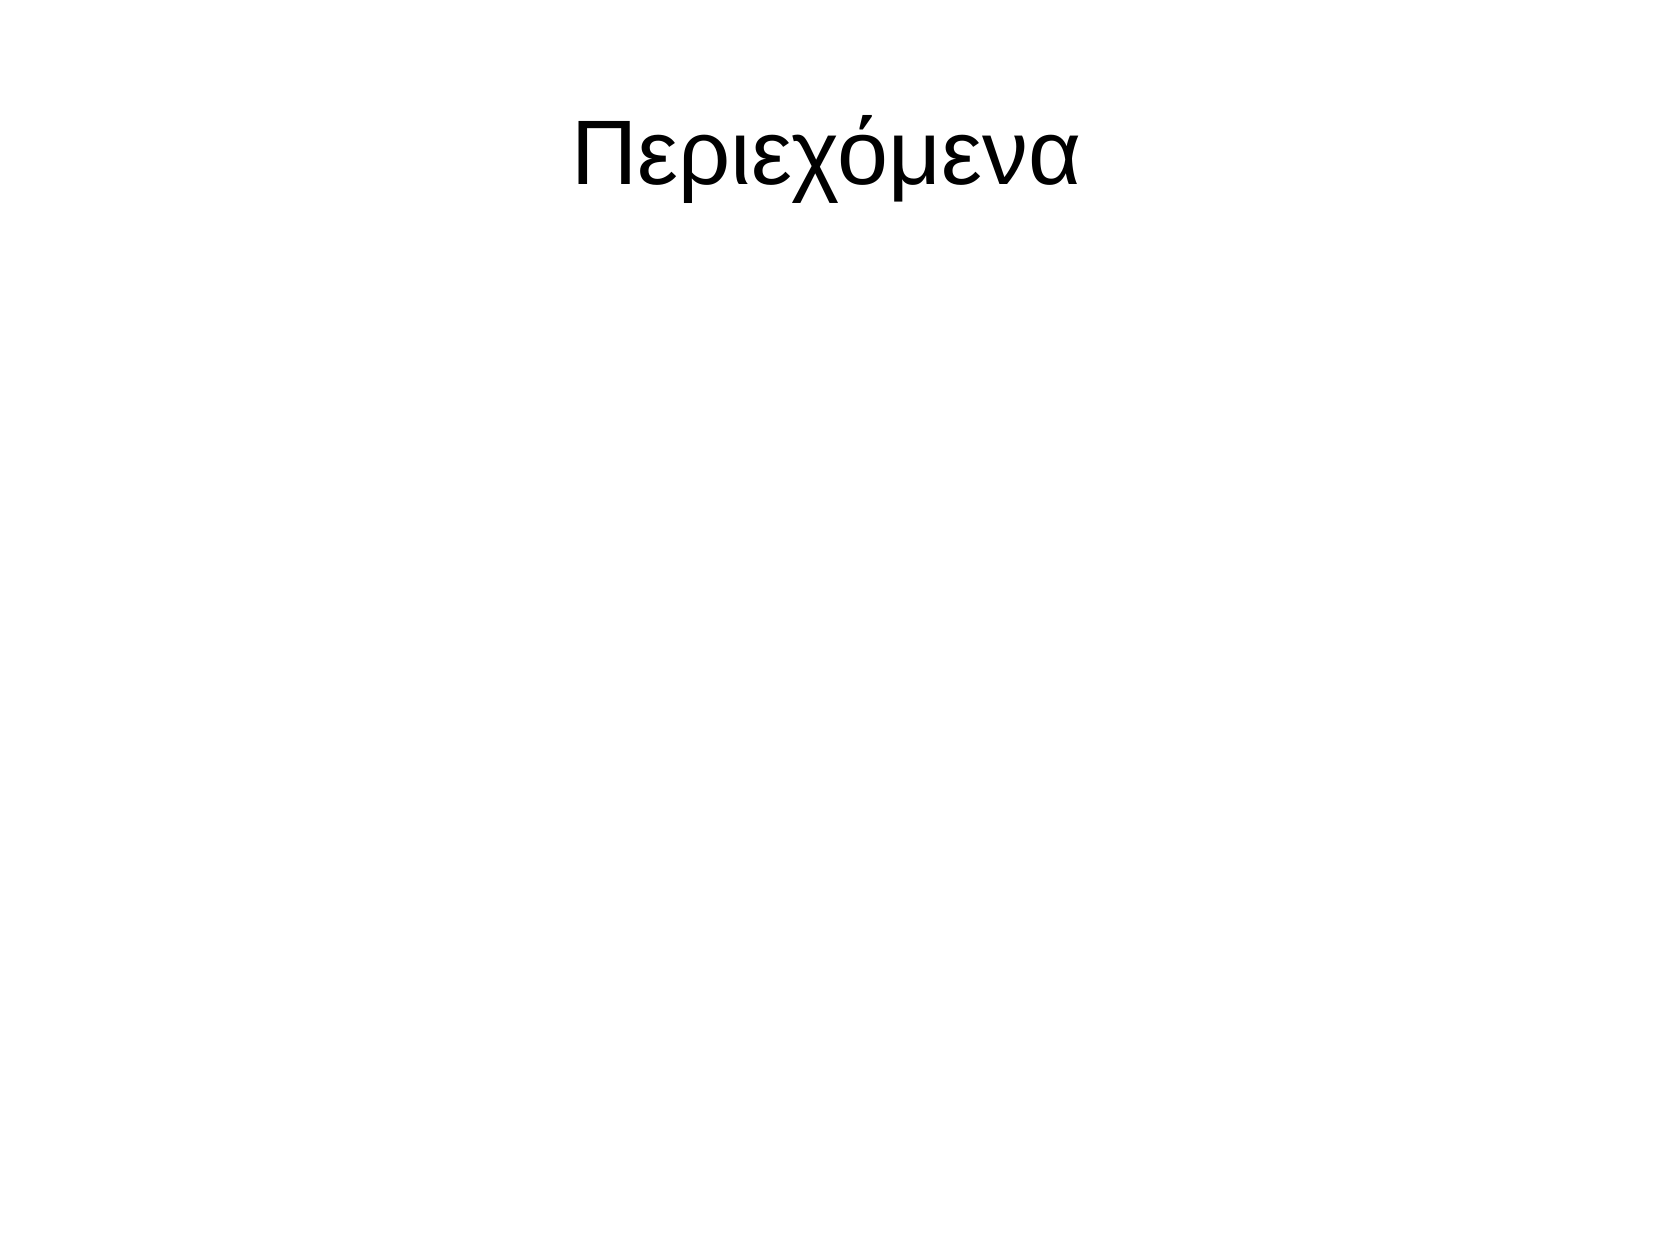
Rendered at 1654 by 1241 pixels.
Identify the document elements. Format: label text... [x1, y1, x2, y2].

title Περιεχόμενα [82, 49, 1571, 257]
